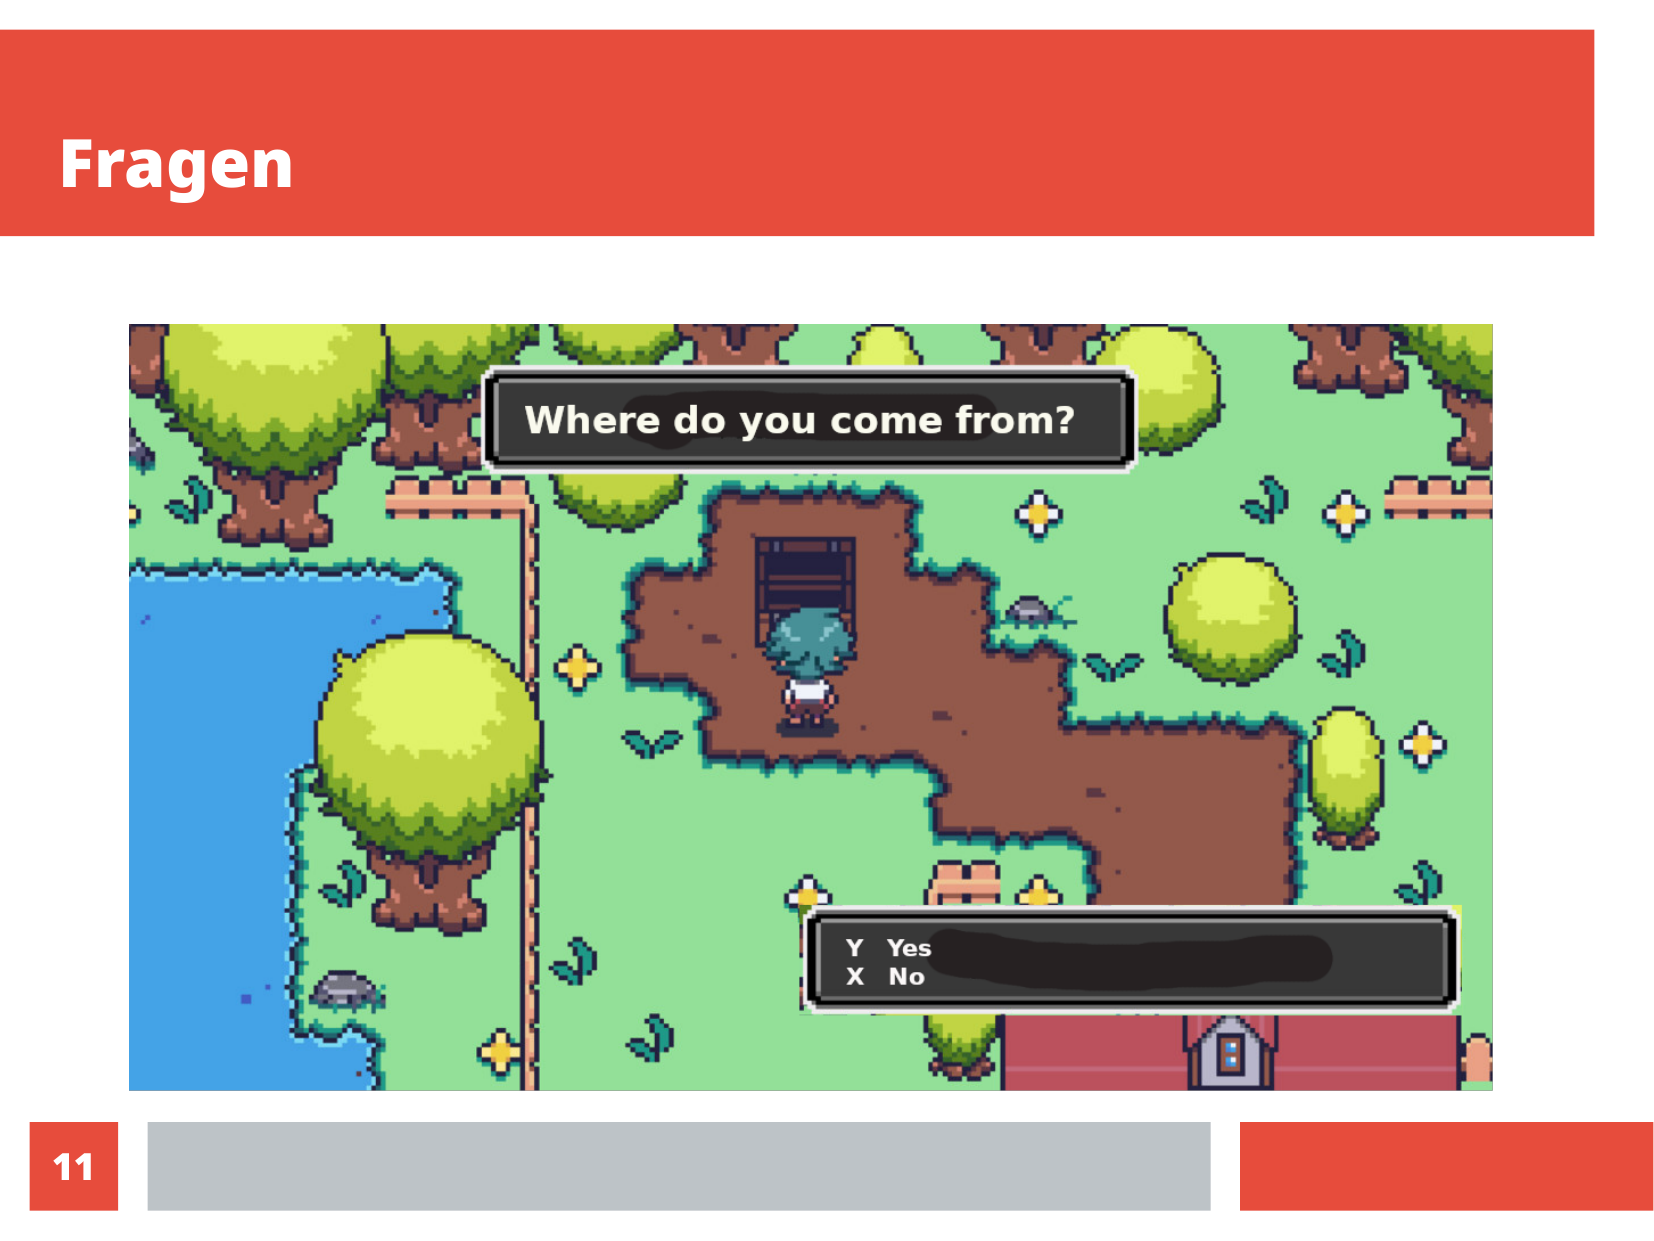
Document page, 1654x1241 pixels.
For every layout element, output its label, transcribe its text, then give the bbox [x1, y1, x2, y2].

picture [129, 324, 1495, 1093]
title Fragen [59, 59, 1595, 207]
